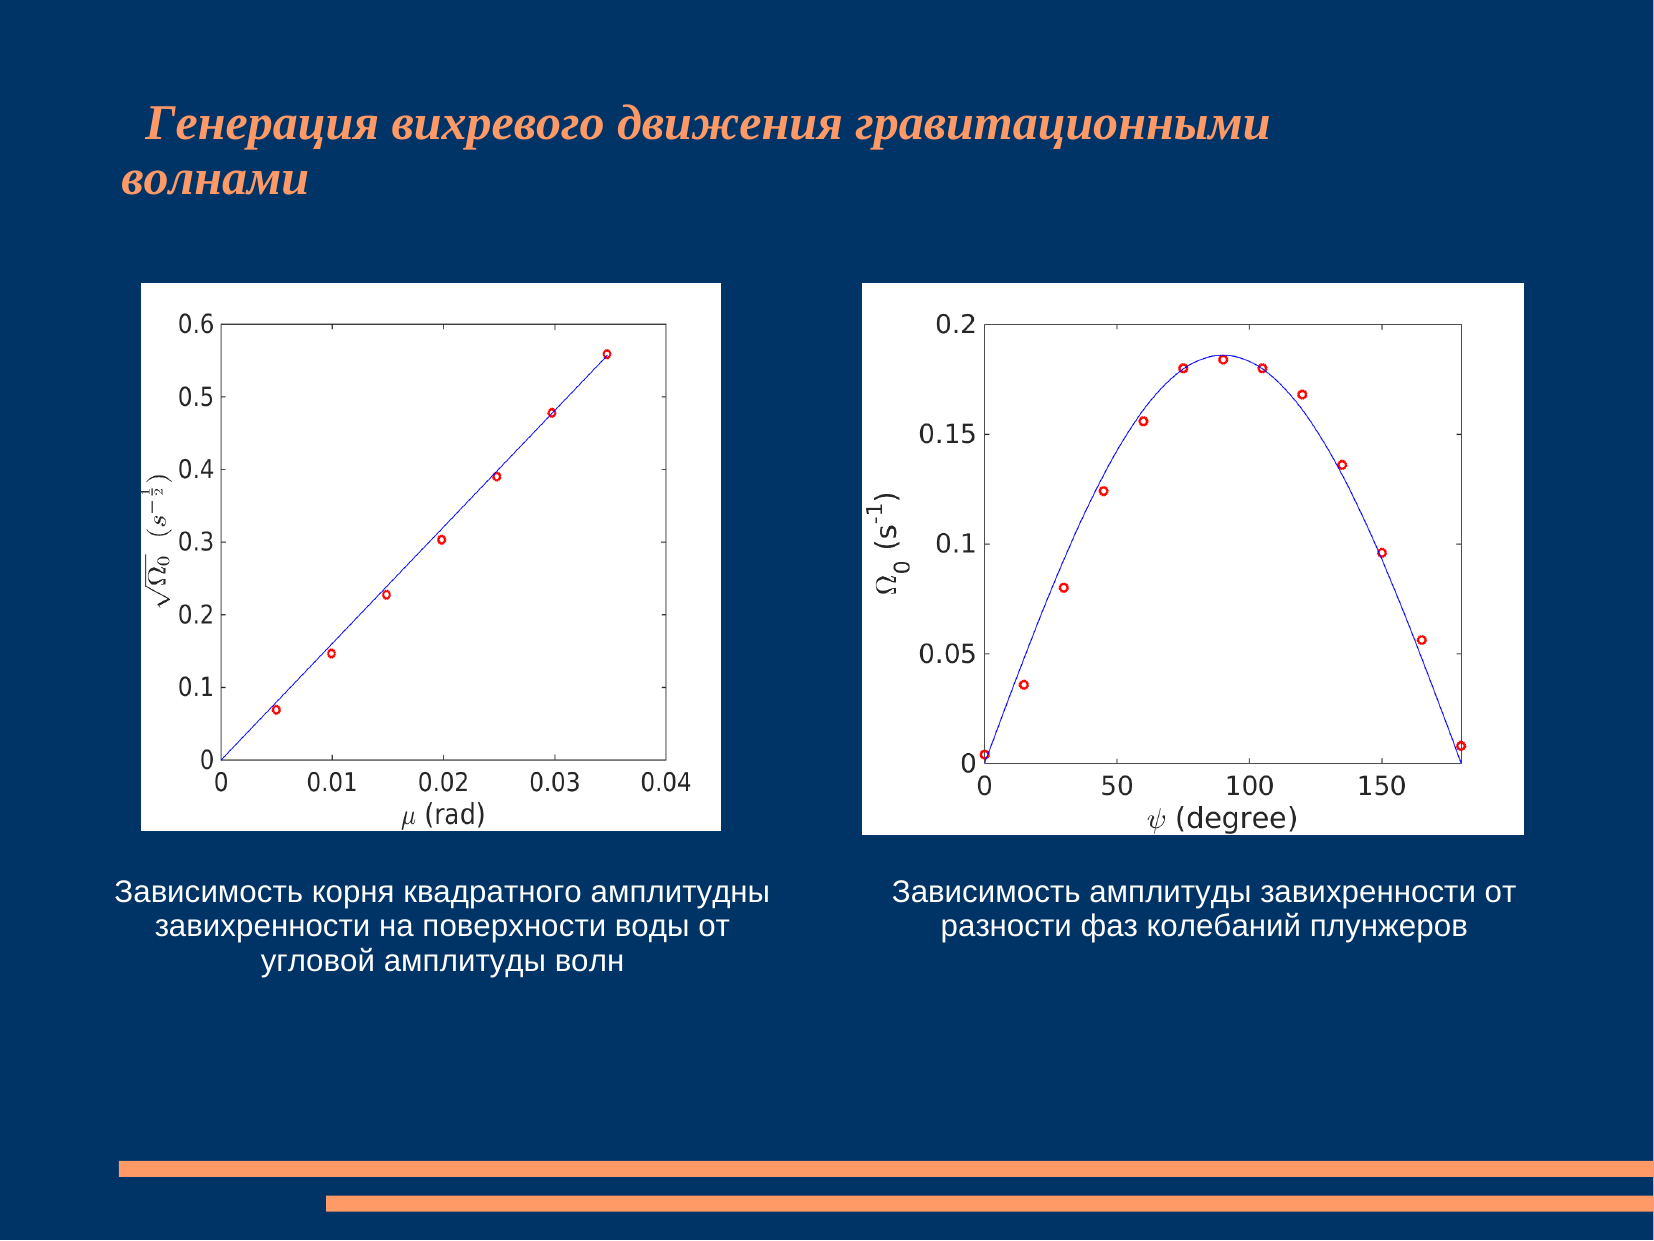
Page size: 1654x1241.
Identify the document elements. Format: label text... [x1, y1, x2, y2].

title Генерация вихревого движения гравитационными волнами [121, 46, 1534, 254]
text_box Зависимость корня квадратного амплитудны завихренности на поверхности воды от угловой амплитуды волн [94, 874, 792, 1080]
picture [141, 283, 721, 831]
picture [862, 283, 1524, 835]
text_box Зависимость амплитуды завихренности от разности фаз колебаний плунжеров [862, 874, 1548, 1087]
